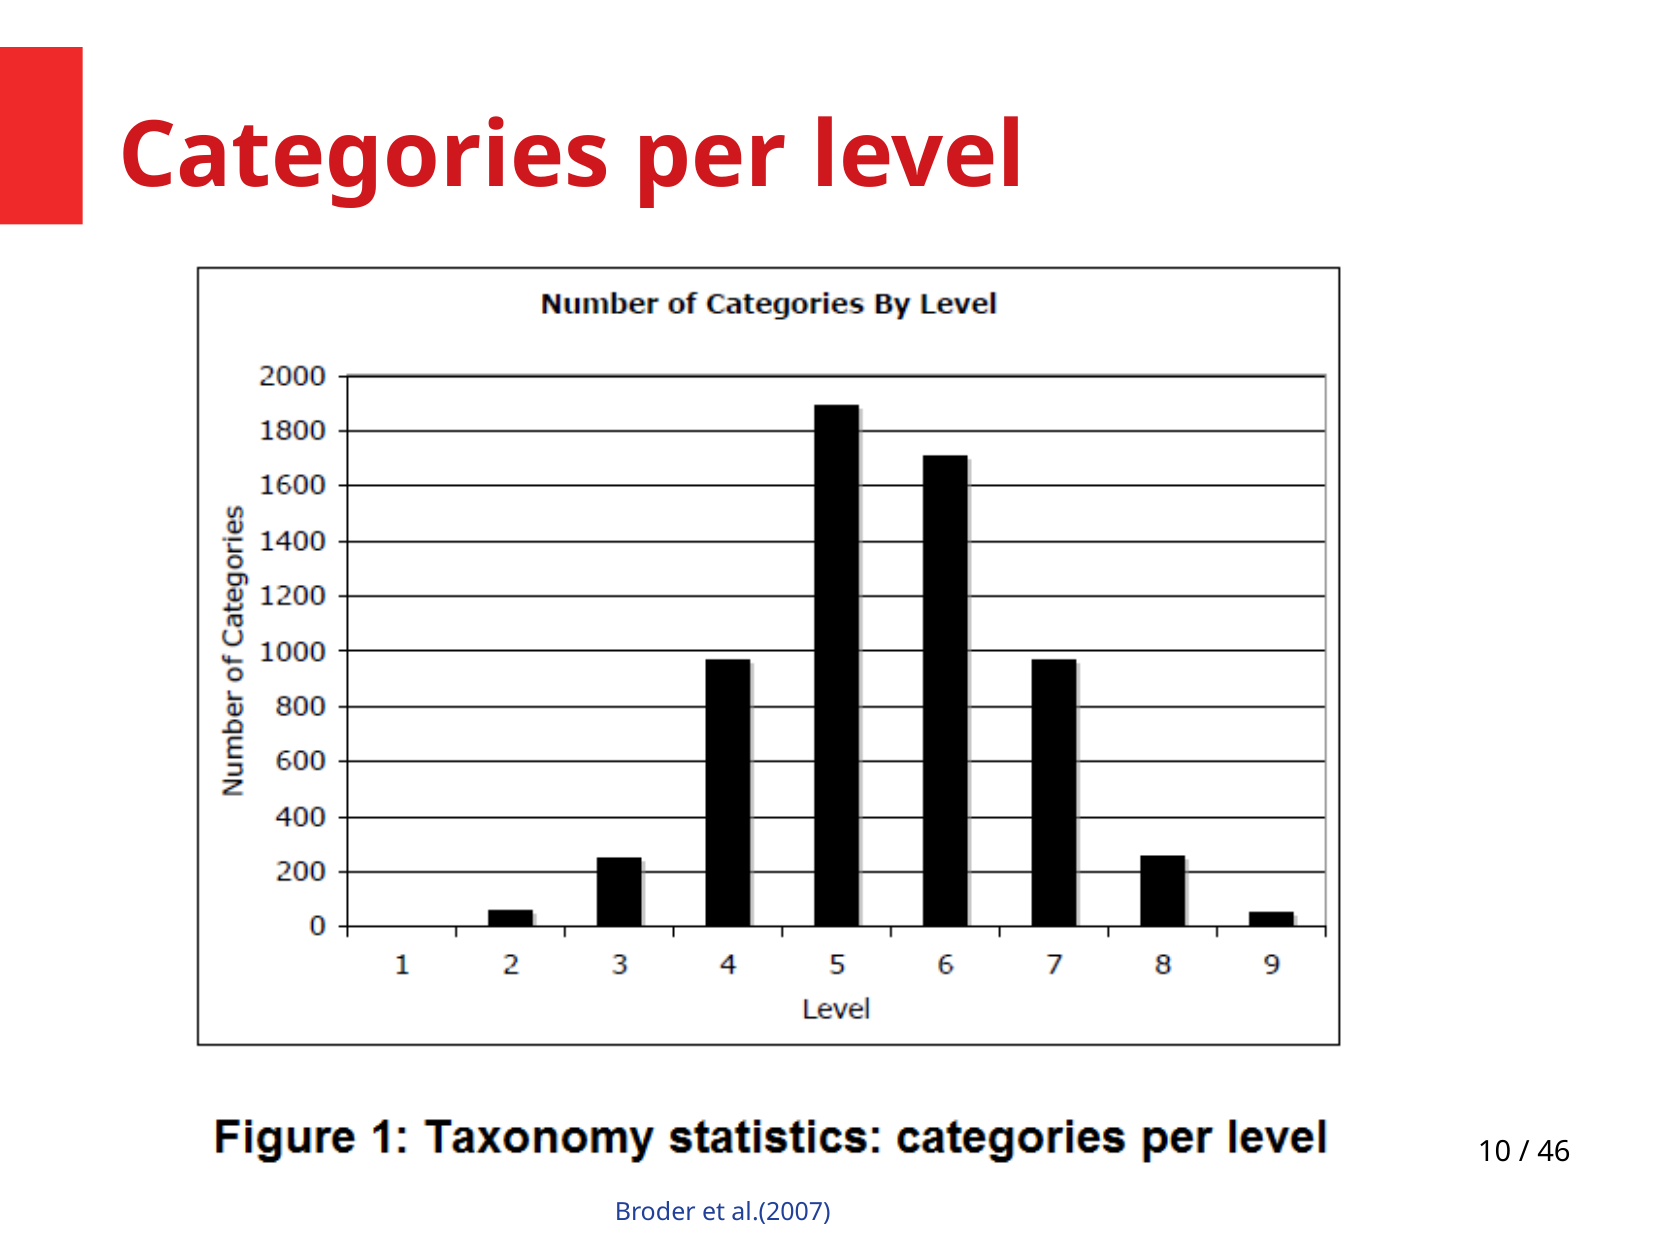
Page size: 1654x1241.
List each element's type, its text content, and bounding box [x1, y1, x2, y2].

title Categories per level [118, 49, 1571, 257]
text_box Broder et al.(2007) [600, 1192, 871, 1231]
picture [180, 246, 1366, 1192]
